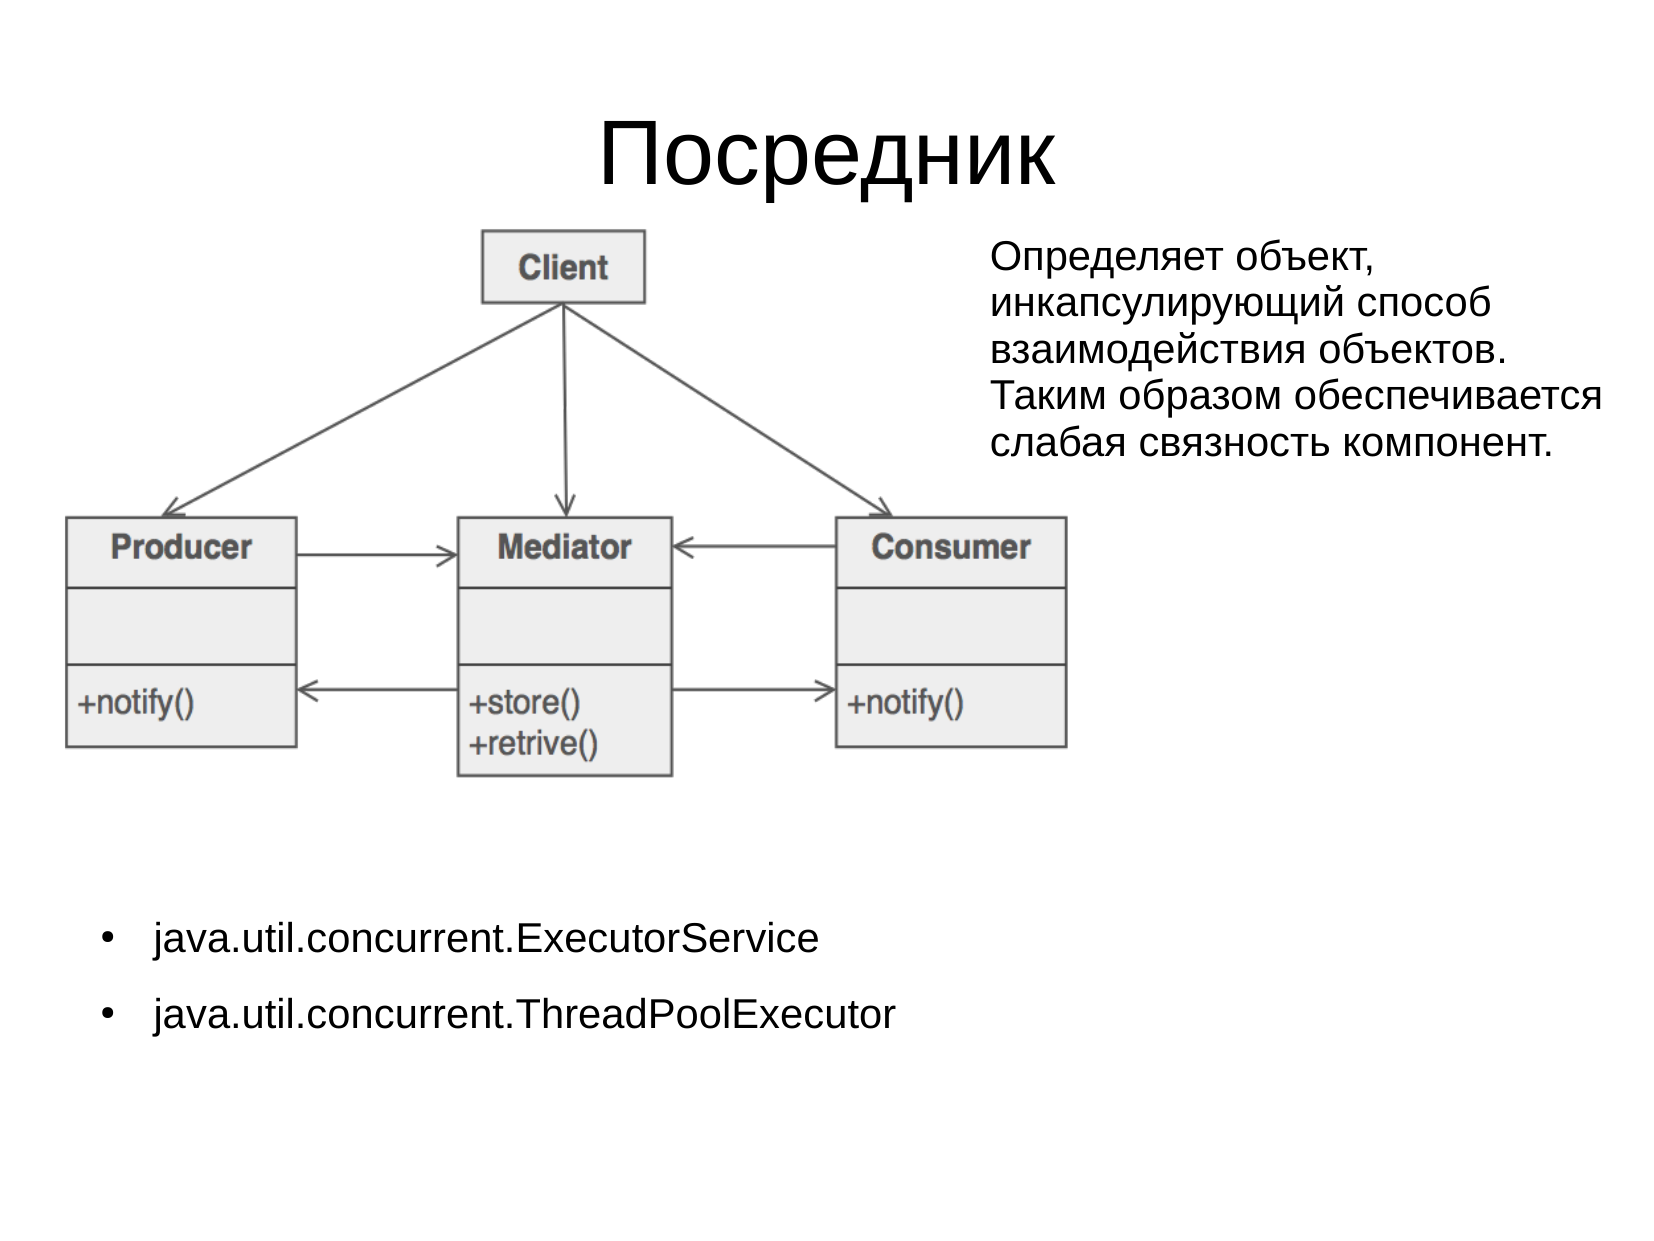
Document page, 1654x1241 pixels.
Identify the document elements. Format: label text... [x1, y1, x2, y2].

title Посредник [82, 49, 1571, 225]
picture [60, 224, 1073, 781]
text_box Определяет объект, инкапсулирующий способ взаимодействия объектов. Таким образом обеспечивается слабая связность компонент. [975, 225, 1621, 473]
list java.util.concurrent.ExecutorService java.util.concurrent.ThreadPoolExecutor [82, 915, 1571, 1186]
